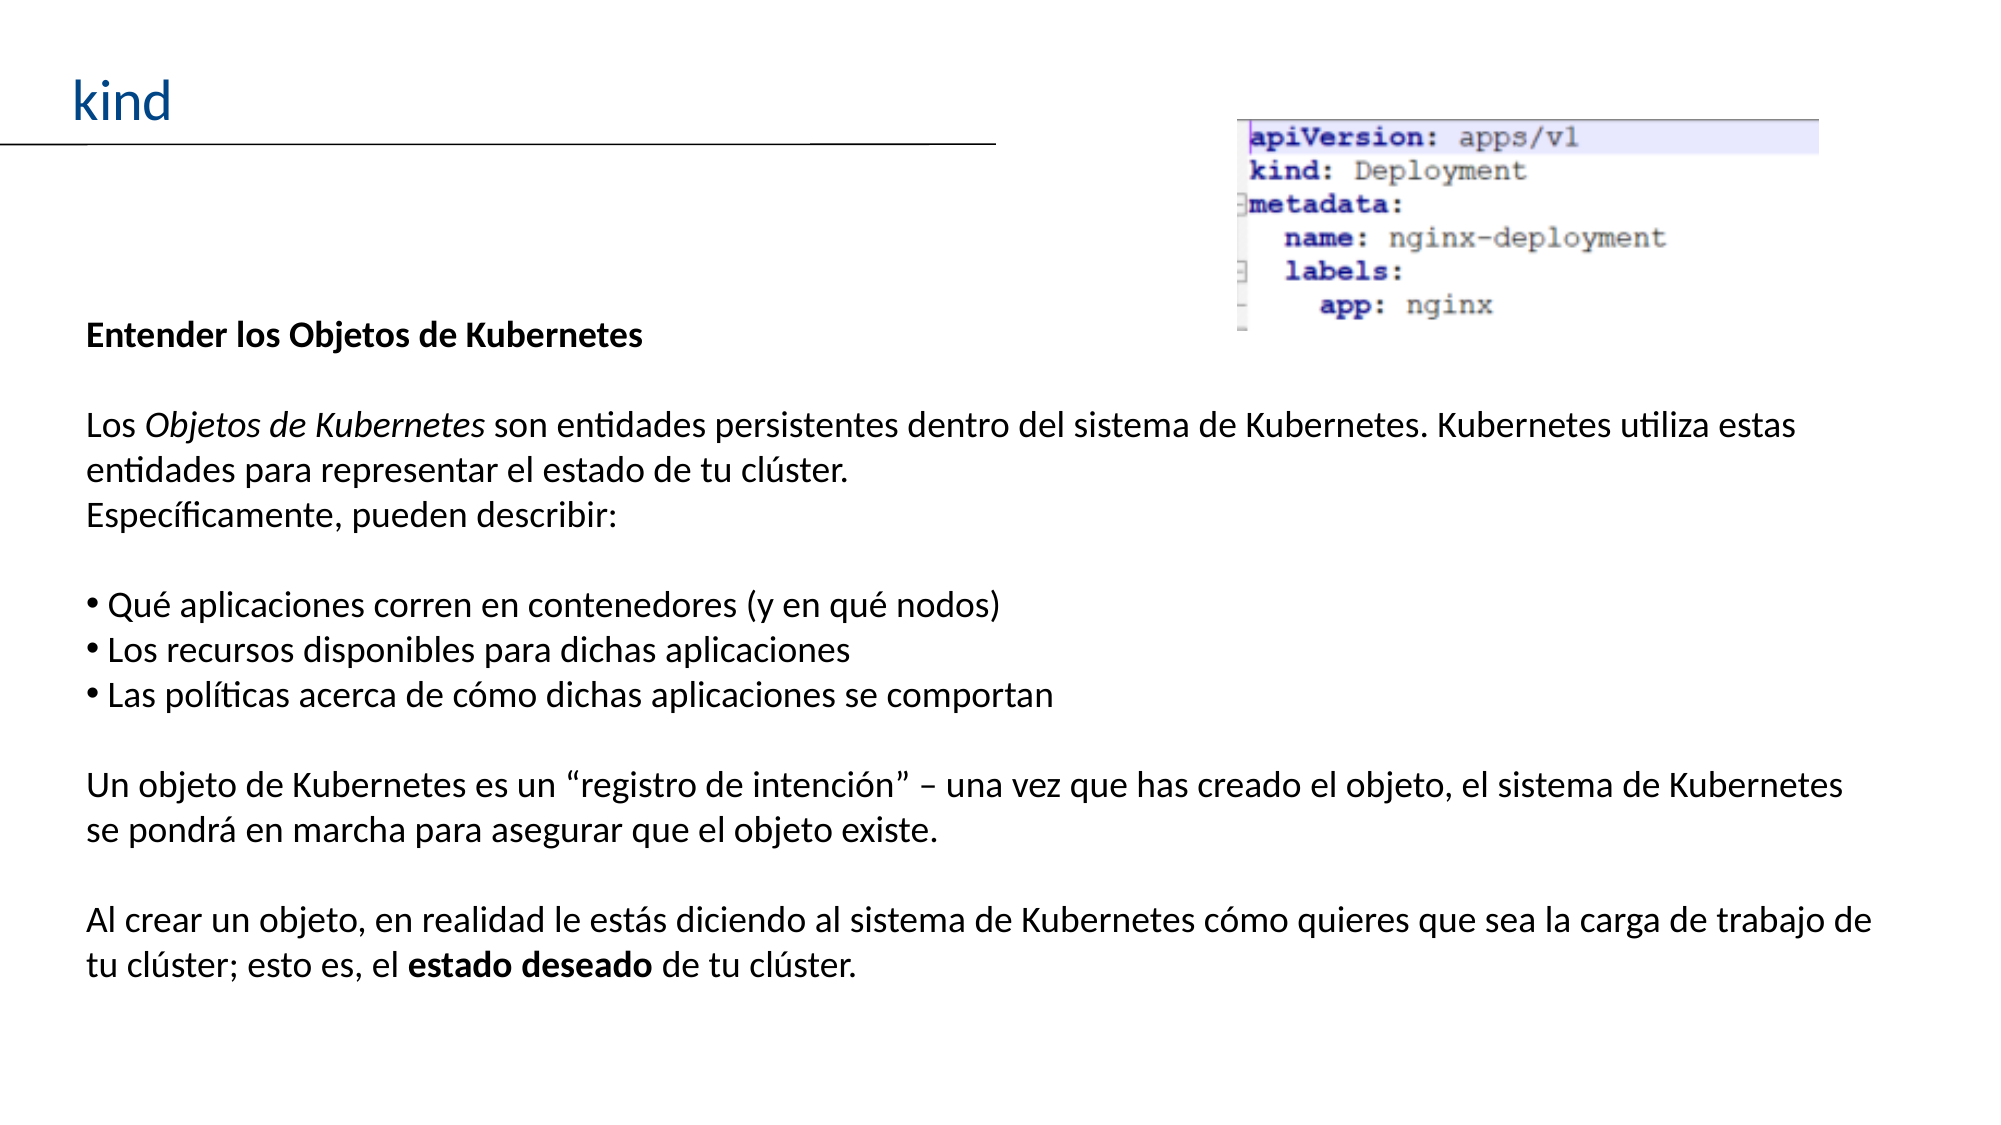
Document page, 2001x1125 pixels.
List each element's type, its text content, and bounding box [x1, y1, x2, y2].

text_box kind [57, 54, 1509, 141]
text_box Entender los Objetos de Kubernetes Los Objetos de Kubernetes son entidades persistentes dentro del sistema de Kubernetes. Kubernetes utiliza estas entidades para representar el estado de tu clúster. Específicamente, pueden describir: Qué aplicaciones corren en contenedores (y en qué nodos) Los recursos disponibles para dichas aplicaciones Las políticas acerca de cómo dichas aplicaciones se comportan Un objeto de Kubernetes es un “registro de intención” – una vez que has creado el objeto, el sistema de Kubernetes se pondrá en marcha para asegurar que el objeto existe. Al crear un objeto, en realidad le estás diciendo al sistema de Kubernetes cómo quieres que sea la carga de trabajo de tu clúster; esto es, el estado deseado de tu clúster. [71, 302, 1890, 992]
picture [1237, 119, 1819, 331]
